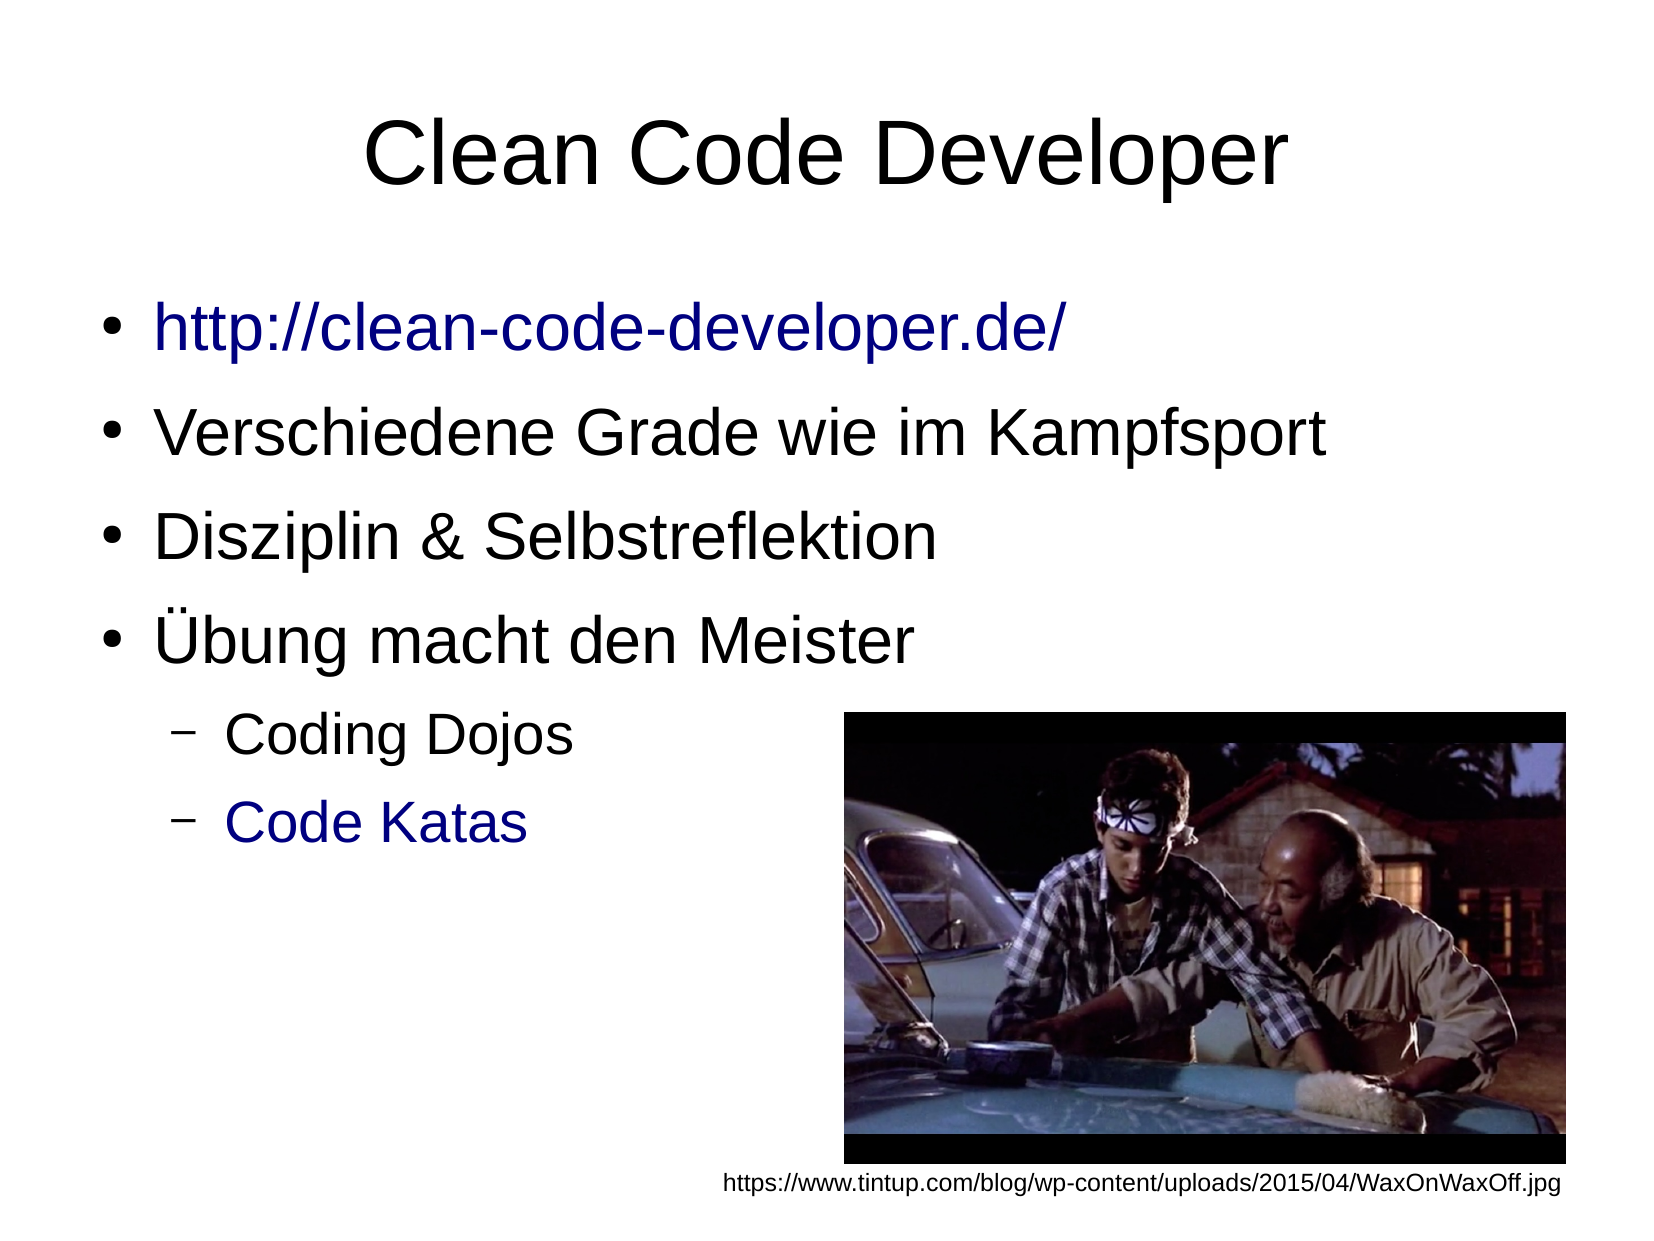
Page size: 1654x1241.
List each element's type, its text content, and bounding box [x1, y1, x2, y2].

list http://clean-code-developer.de/ Verschiedene Grade wie im Kampfsport Disziplin & Selbstreflektion Übung macht den Meister Coding Dojos Code Katas [82, 290, 1571, 1010]
title Clean Code Developer [82, 49, 1571, 257]
picture [844, 712, 1566, 1161]
text_box https://www.tintup.com/blog/wp-content/uploads/2015/04/WaxOnWaxOff.jpg [708, 1161, 1579, 1205]
